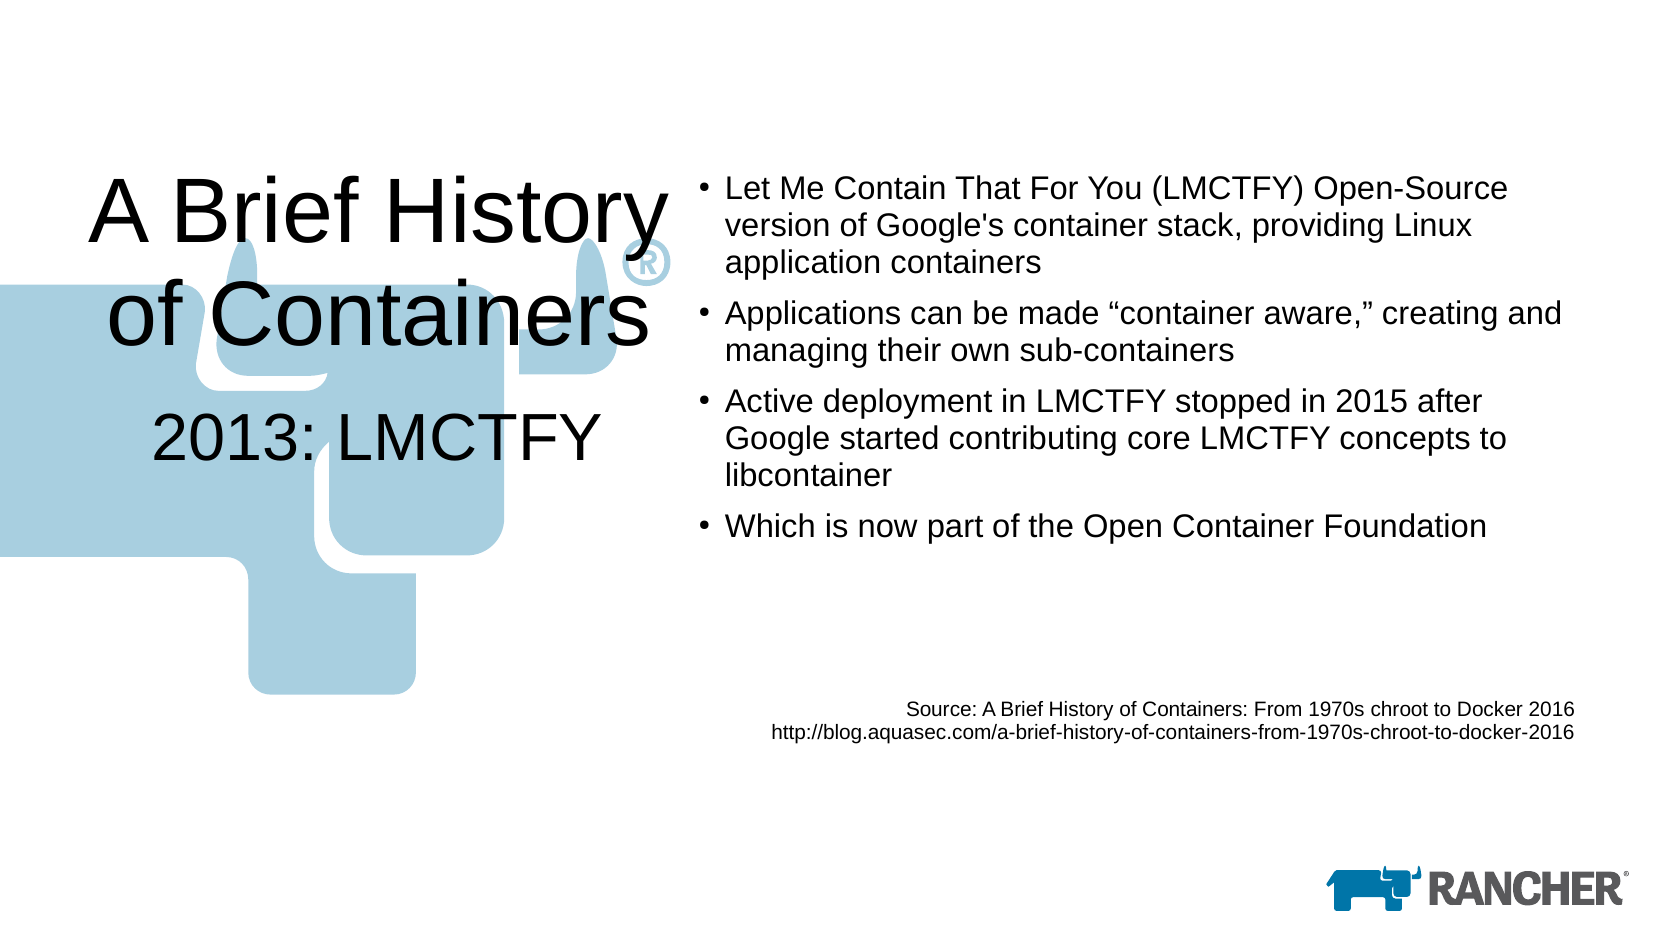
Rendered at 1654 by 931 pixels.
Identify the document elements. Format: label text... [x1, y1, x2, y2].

list Let Me Contain That For You (LMCTFY) Open-Source version of Google's container stack, providing Linux application containers Applications can be made “container aware,” creating and managing their own sub-containers Active deployment in LMCTFY stopped in 2015 after Google started contributing core LMCTFY concepts to libcontainer Which is now part of the Open Container Foundation [690, 169, 1572, 545]
text_box Source: A Brief History of Containers: From 1970s chroot to Docker 2016 http://blog.aquasec.com/a-brief-history-of-containers-from-1970s-chroot-to-docker-2016 [734, 689, 1590, 775]
text_box 2013: LMCTFY [81, 400, 674, 705]
title A Brief History of Containers [83, 154, 676, 371]
